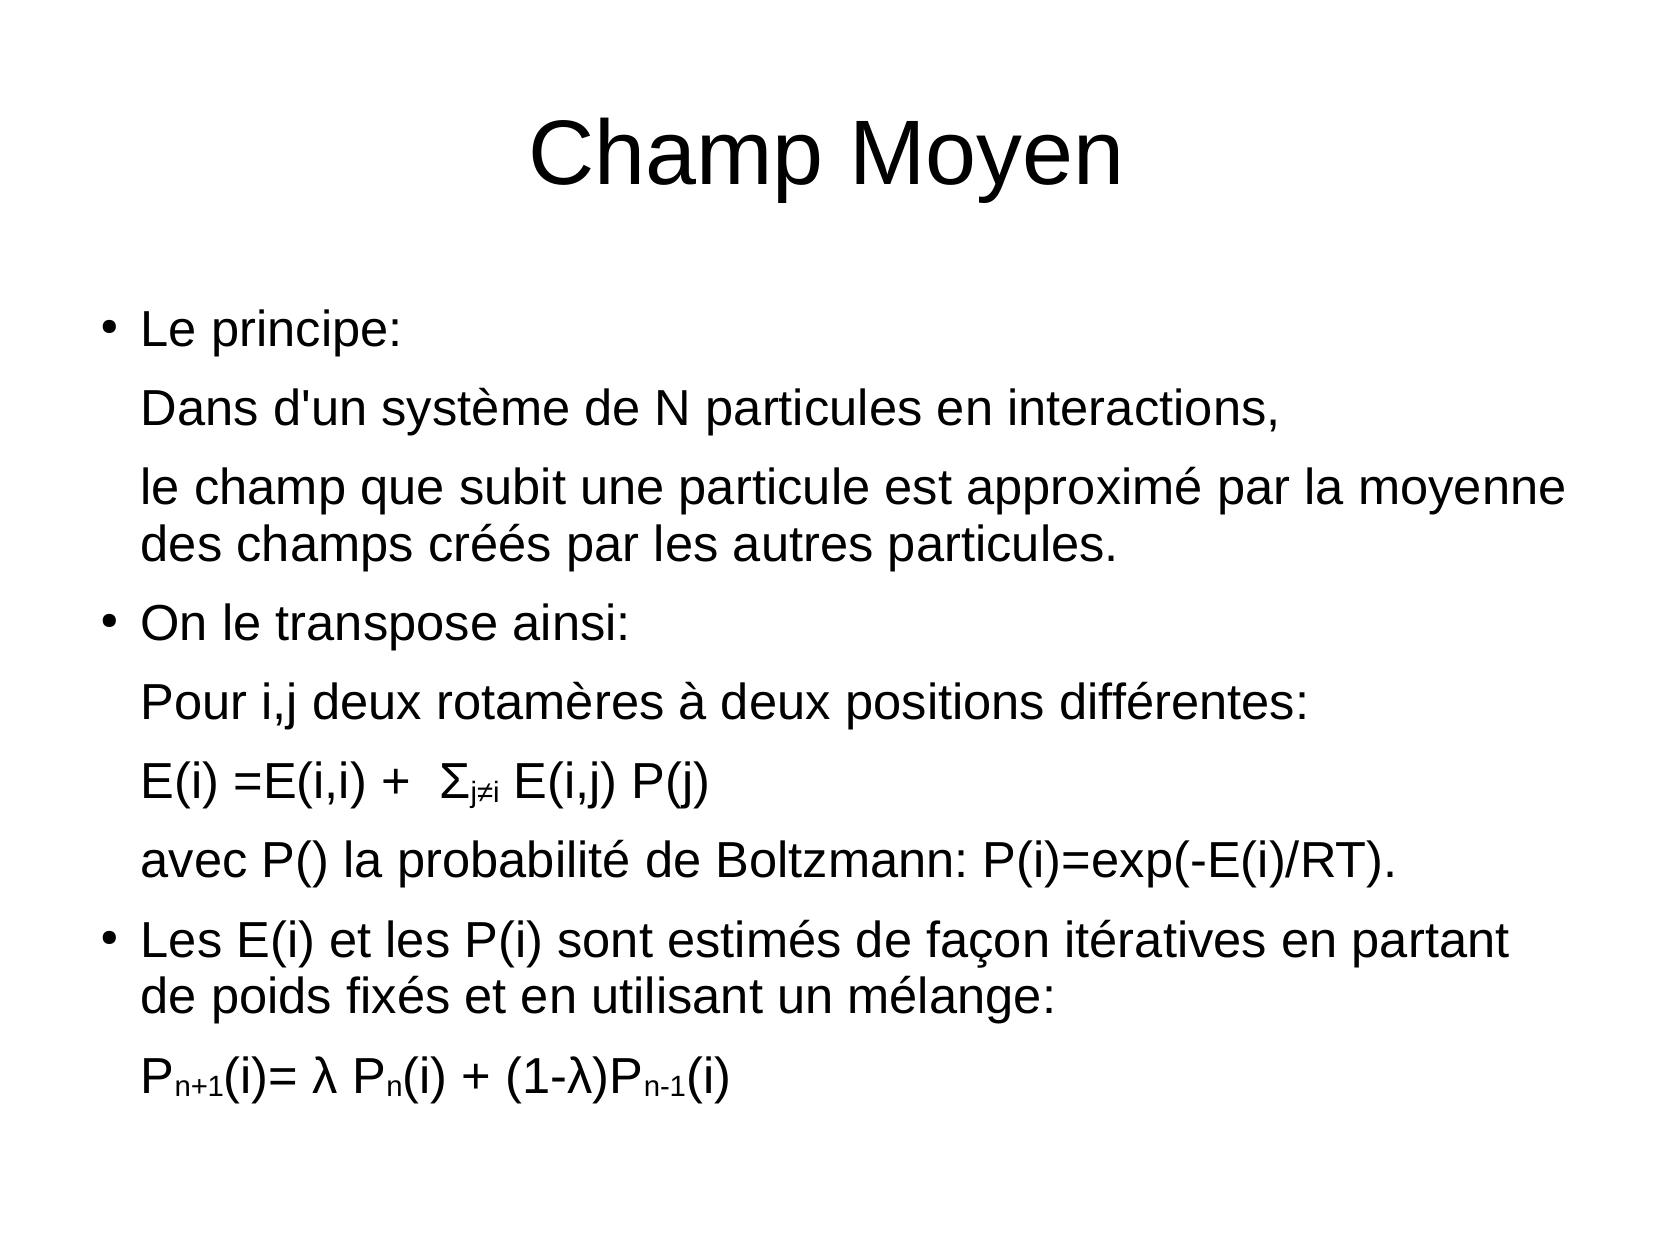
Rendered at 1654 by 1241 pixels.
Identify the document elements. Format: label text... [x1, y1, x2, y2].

title Champ Moyen [82, 49, 1571, 257]
list Le principe: Dans d'un système de N particules en interactions, le champ que subit une particule est approximé par la moyenne des champs créés par les autres particules. On le transpose ainsi: Pour i,j deux rotamères à deux positions différentes: E(i) =E(i,i) + Σj≠i E(i,j) P(j) avec P() la probabilité de Boltzmann: P(i)=exp(-E(i)/RT). Les E(i) et les P(i) sont estimés de façon itératives en partant de poids fixés et en utilisant un mélange: Pn+1(i)= λ Pn(i) + (1-λ)Pn-1(i) [86, 300, 1576, 1119]
